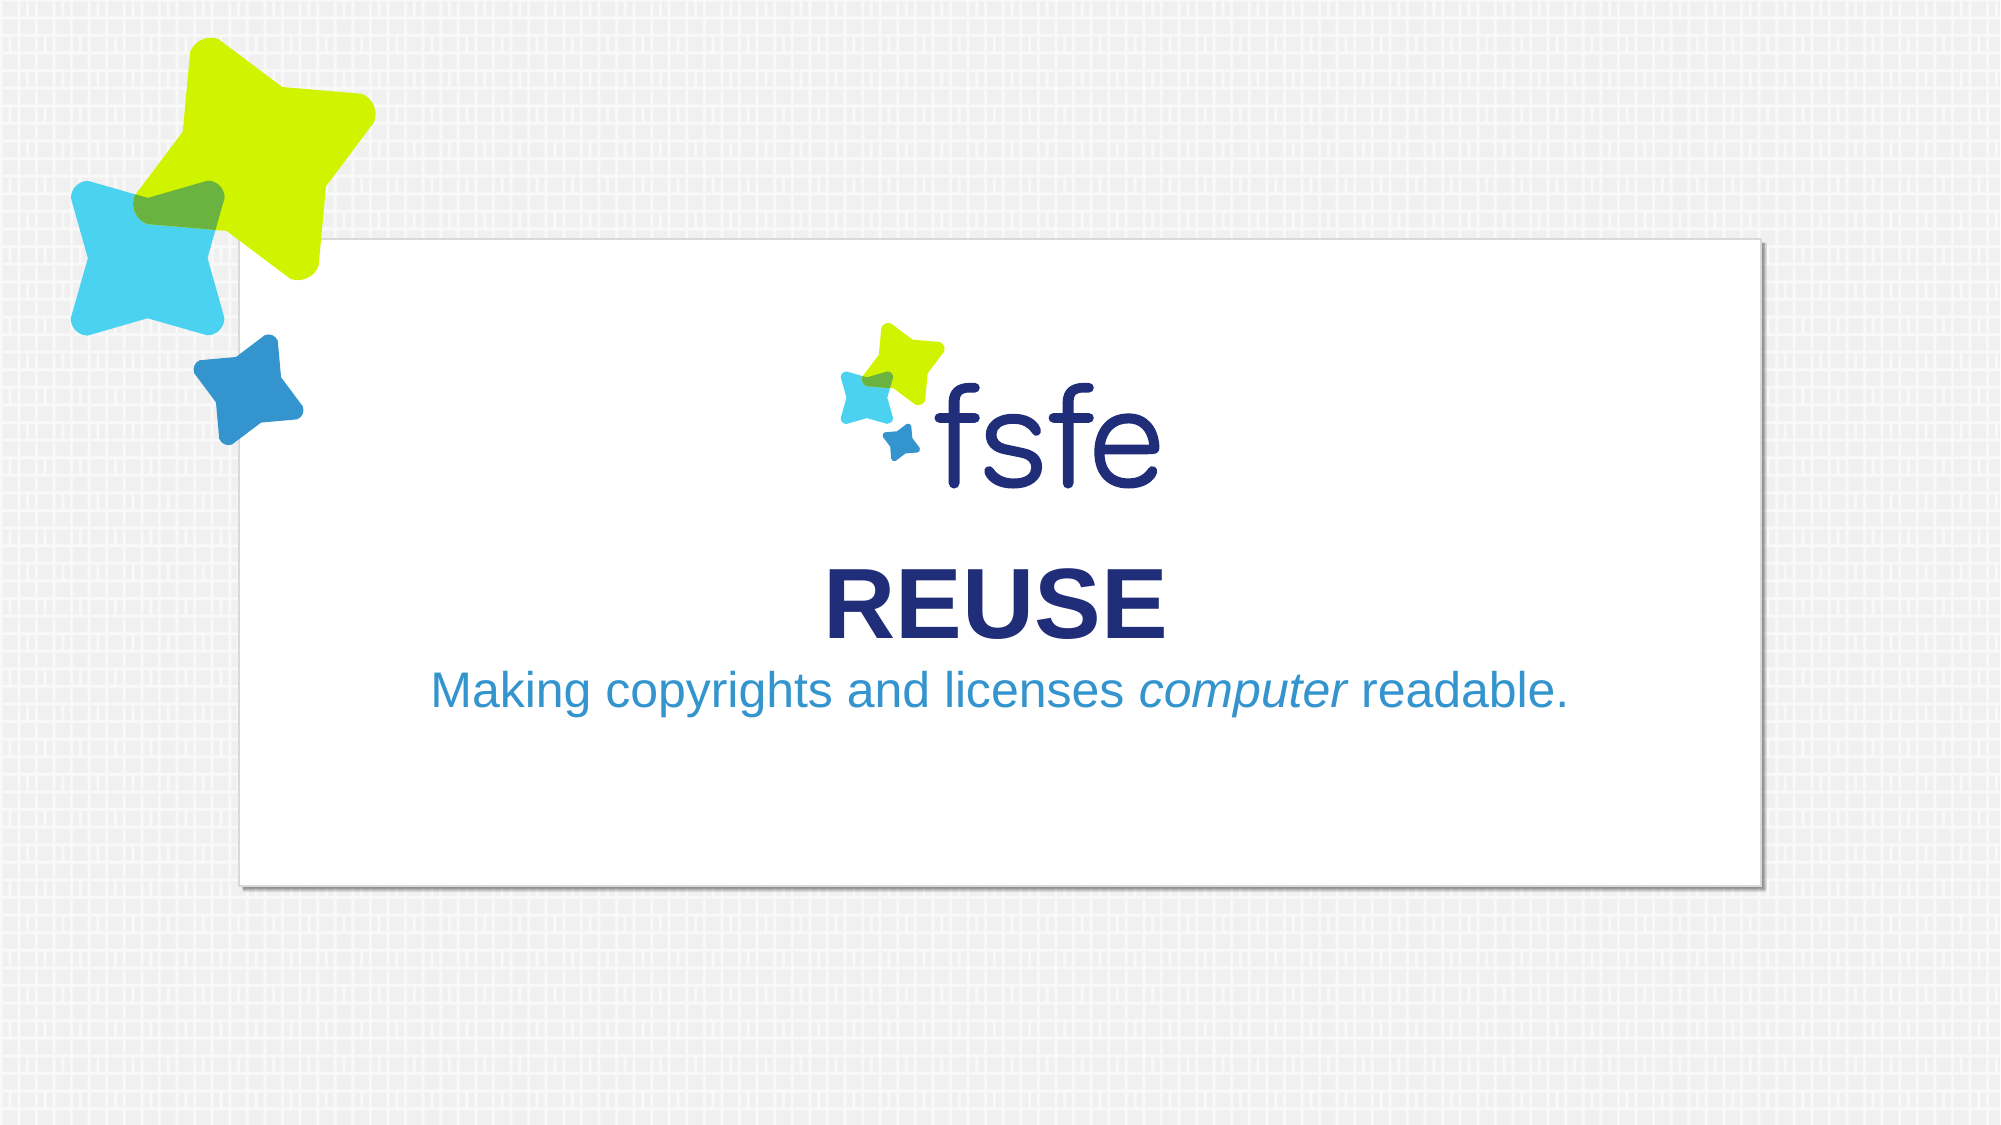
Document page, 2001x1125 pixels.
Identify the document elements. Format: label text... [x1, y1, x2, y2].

list REUSE [354, 531, 1638, 647]
list Making copyrights and licenses computer readable. [358, 649, 1642, 713]
picture [0, 0, 2001, 1125]
